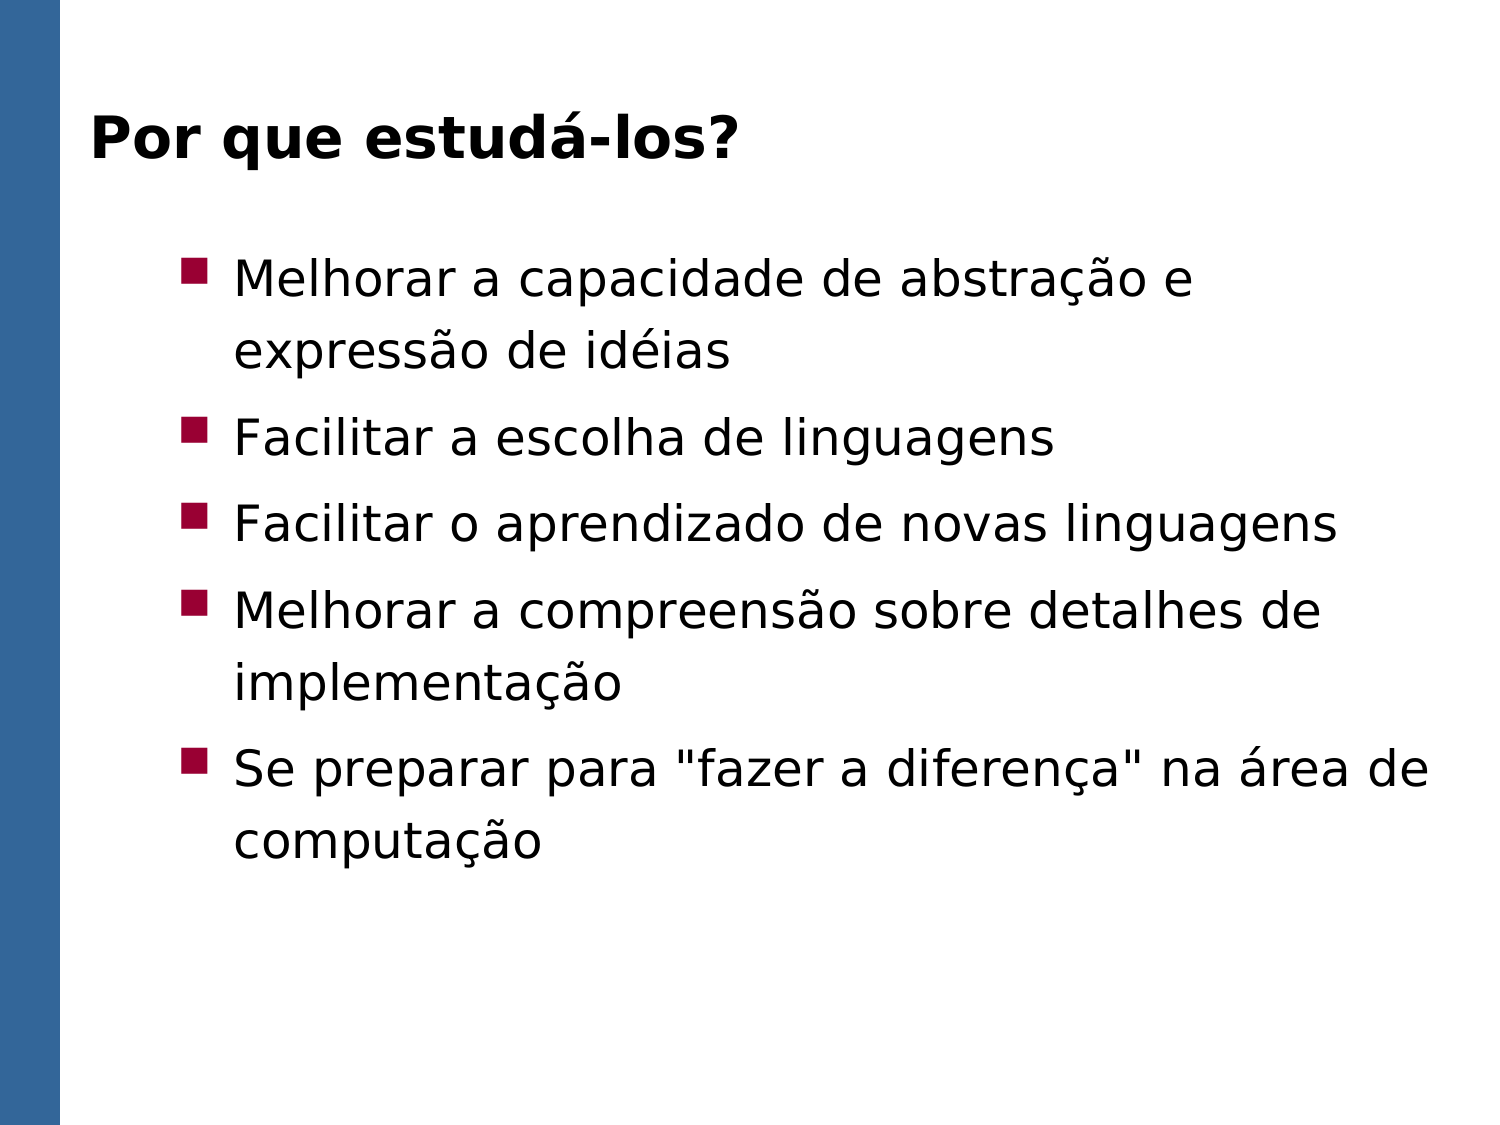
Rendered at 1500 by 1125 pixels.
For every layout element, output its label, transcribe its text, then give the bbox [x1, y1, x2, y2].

list Melhorar a capacidade de abstração e expressão de idéias Facilitar a escolha de linguagens Facilitar o aprendizado de novas linguagens Melhorar a compreensão sobre detalhes de implementação Se preparar para "fazer a diferença" na área de computação [162, 227, 1451, 1024]
title Por que estudá-los? [75, 38, 1447, 232]
